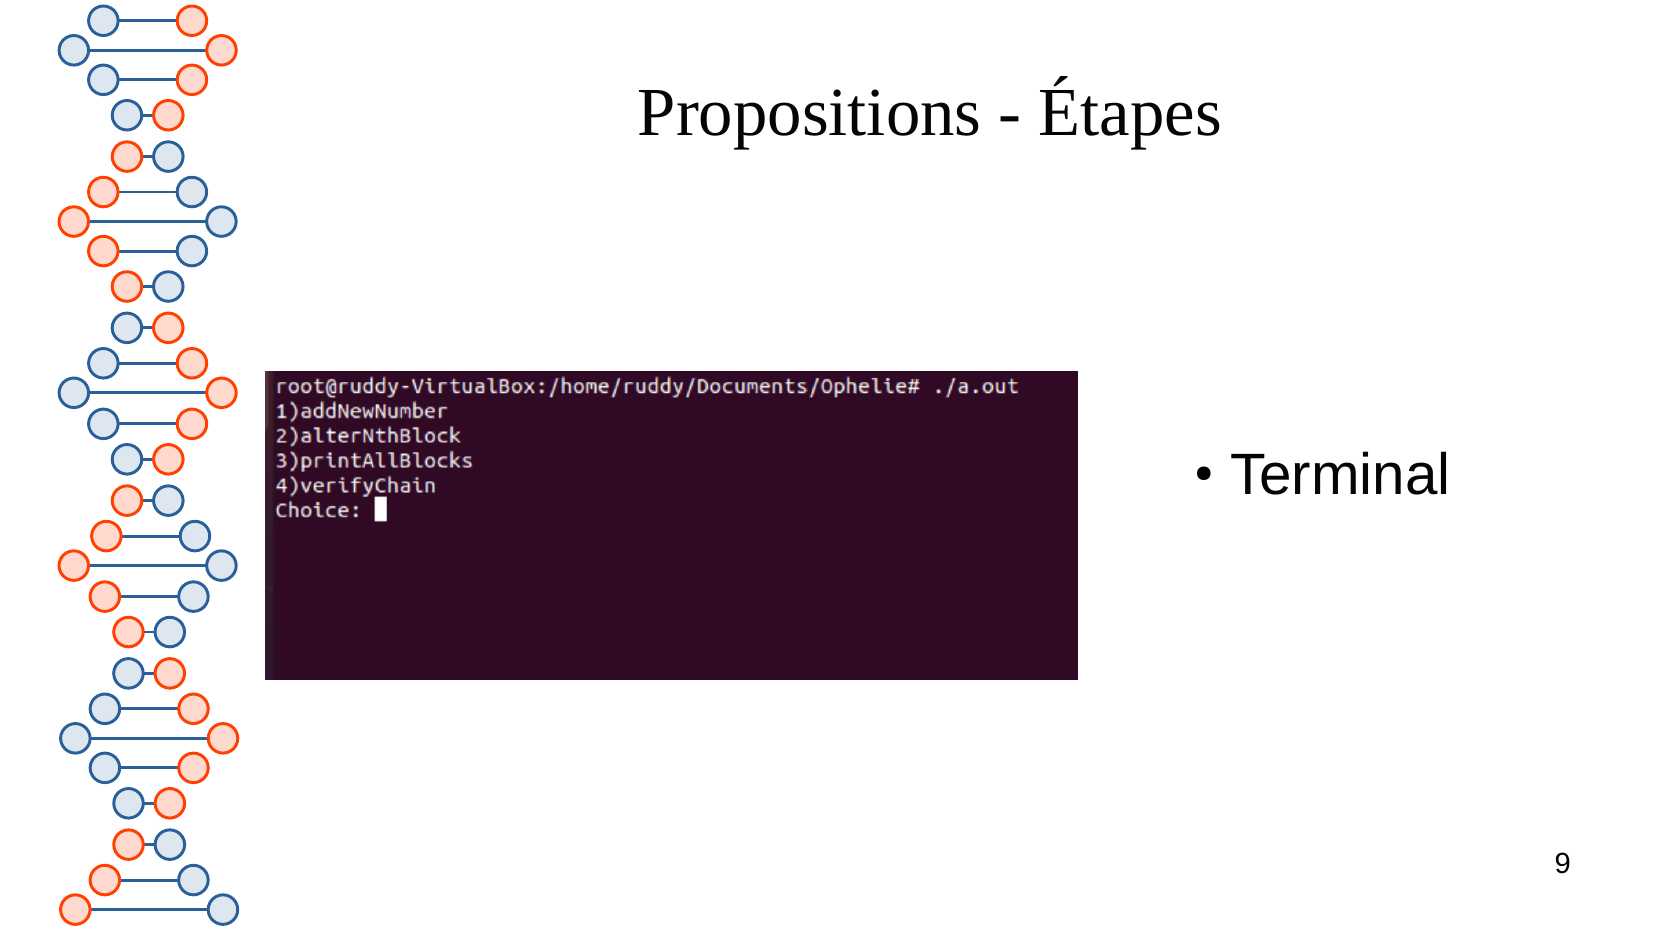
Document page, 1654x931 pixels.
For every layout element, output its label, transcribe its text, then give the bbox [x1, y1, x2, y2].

picture [265, 371, 946, 680]
list Terminal [946, 224, 1595, 764]
title Propositions - Étapes [265, 35, 1595, 189]
